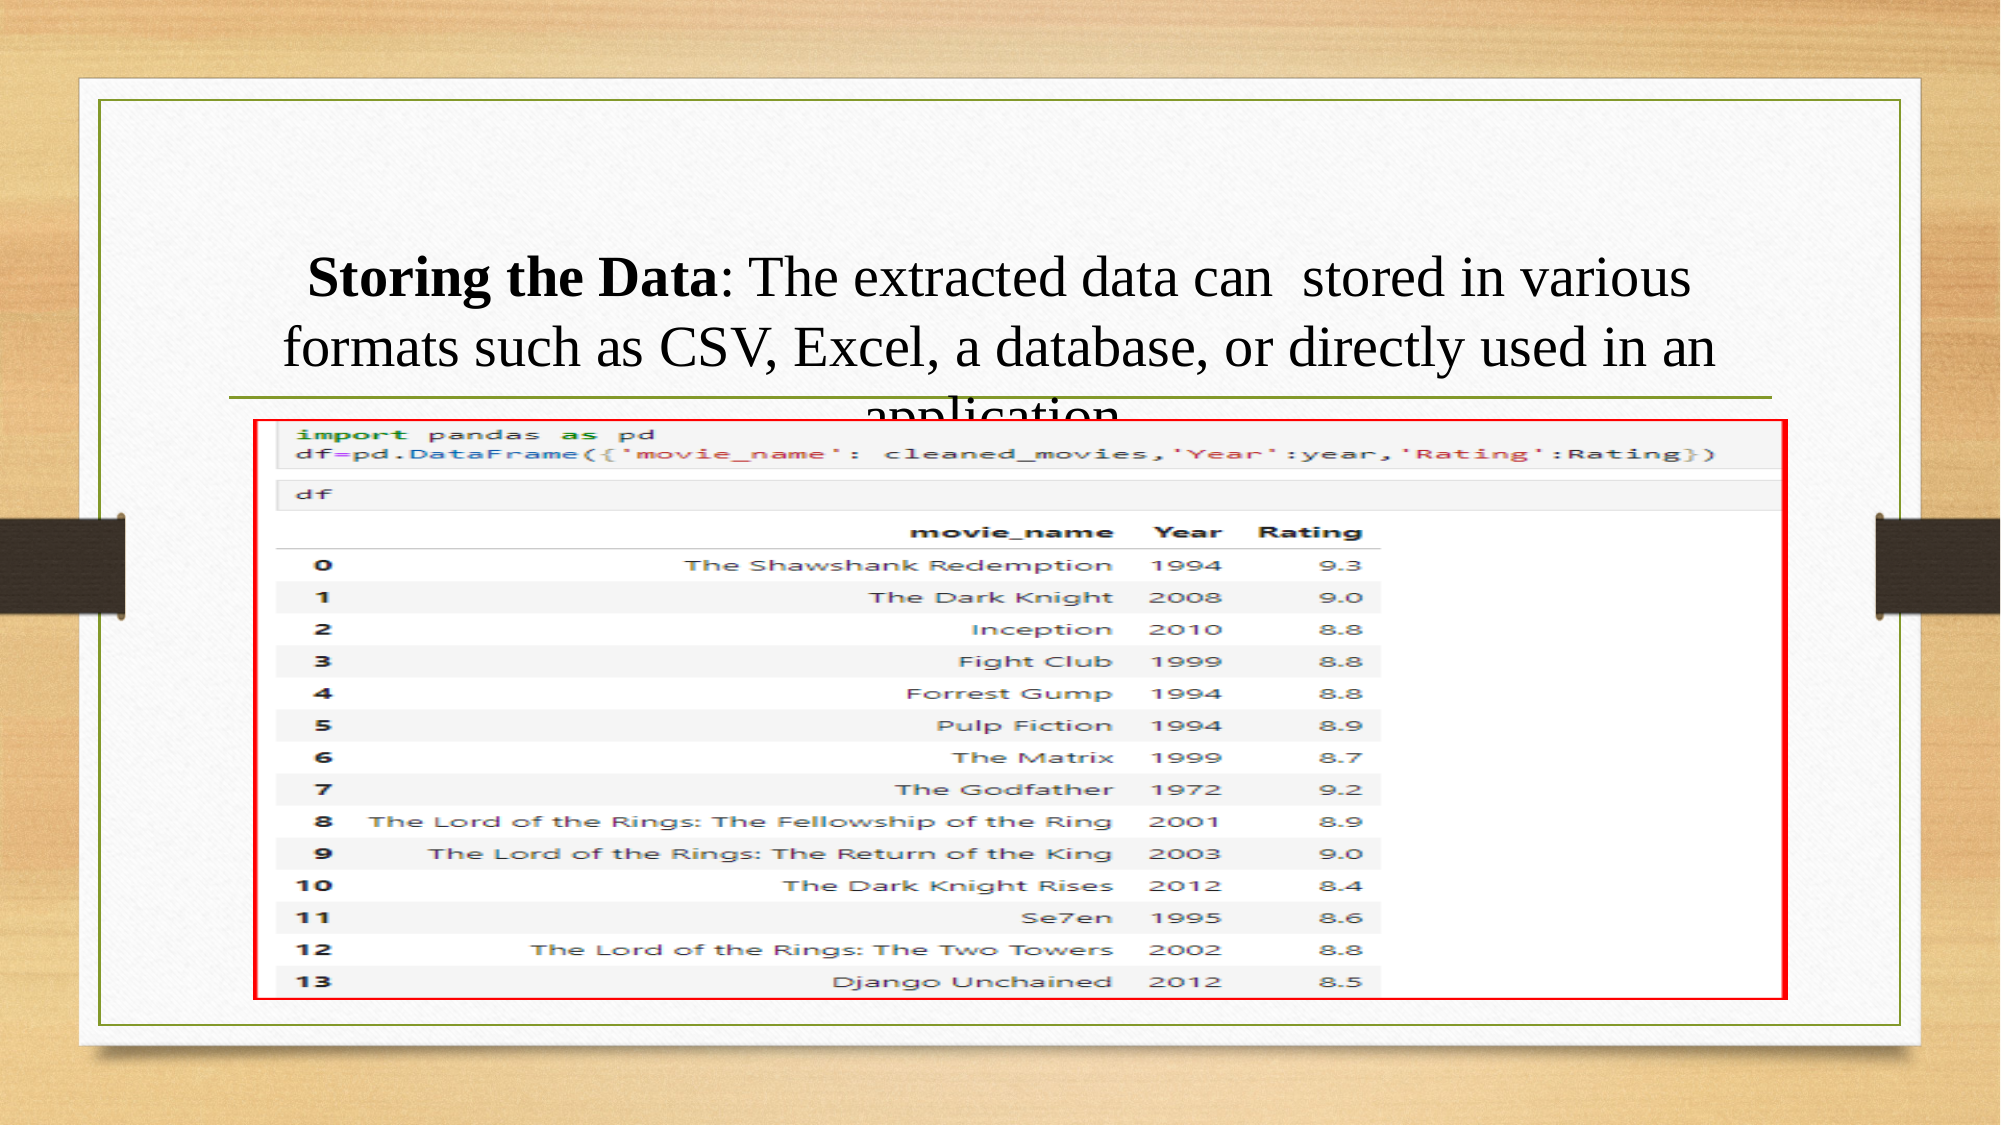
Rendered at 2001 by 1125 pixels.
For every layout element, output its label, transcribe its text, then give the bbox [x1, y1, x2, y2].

title Storing the Data: The extracted data can stored in various formats such as CSV, Excel, a database, or directly used in an application. [212, 161, 1788, 376]
picture [253, 419, 1788, 1000]
